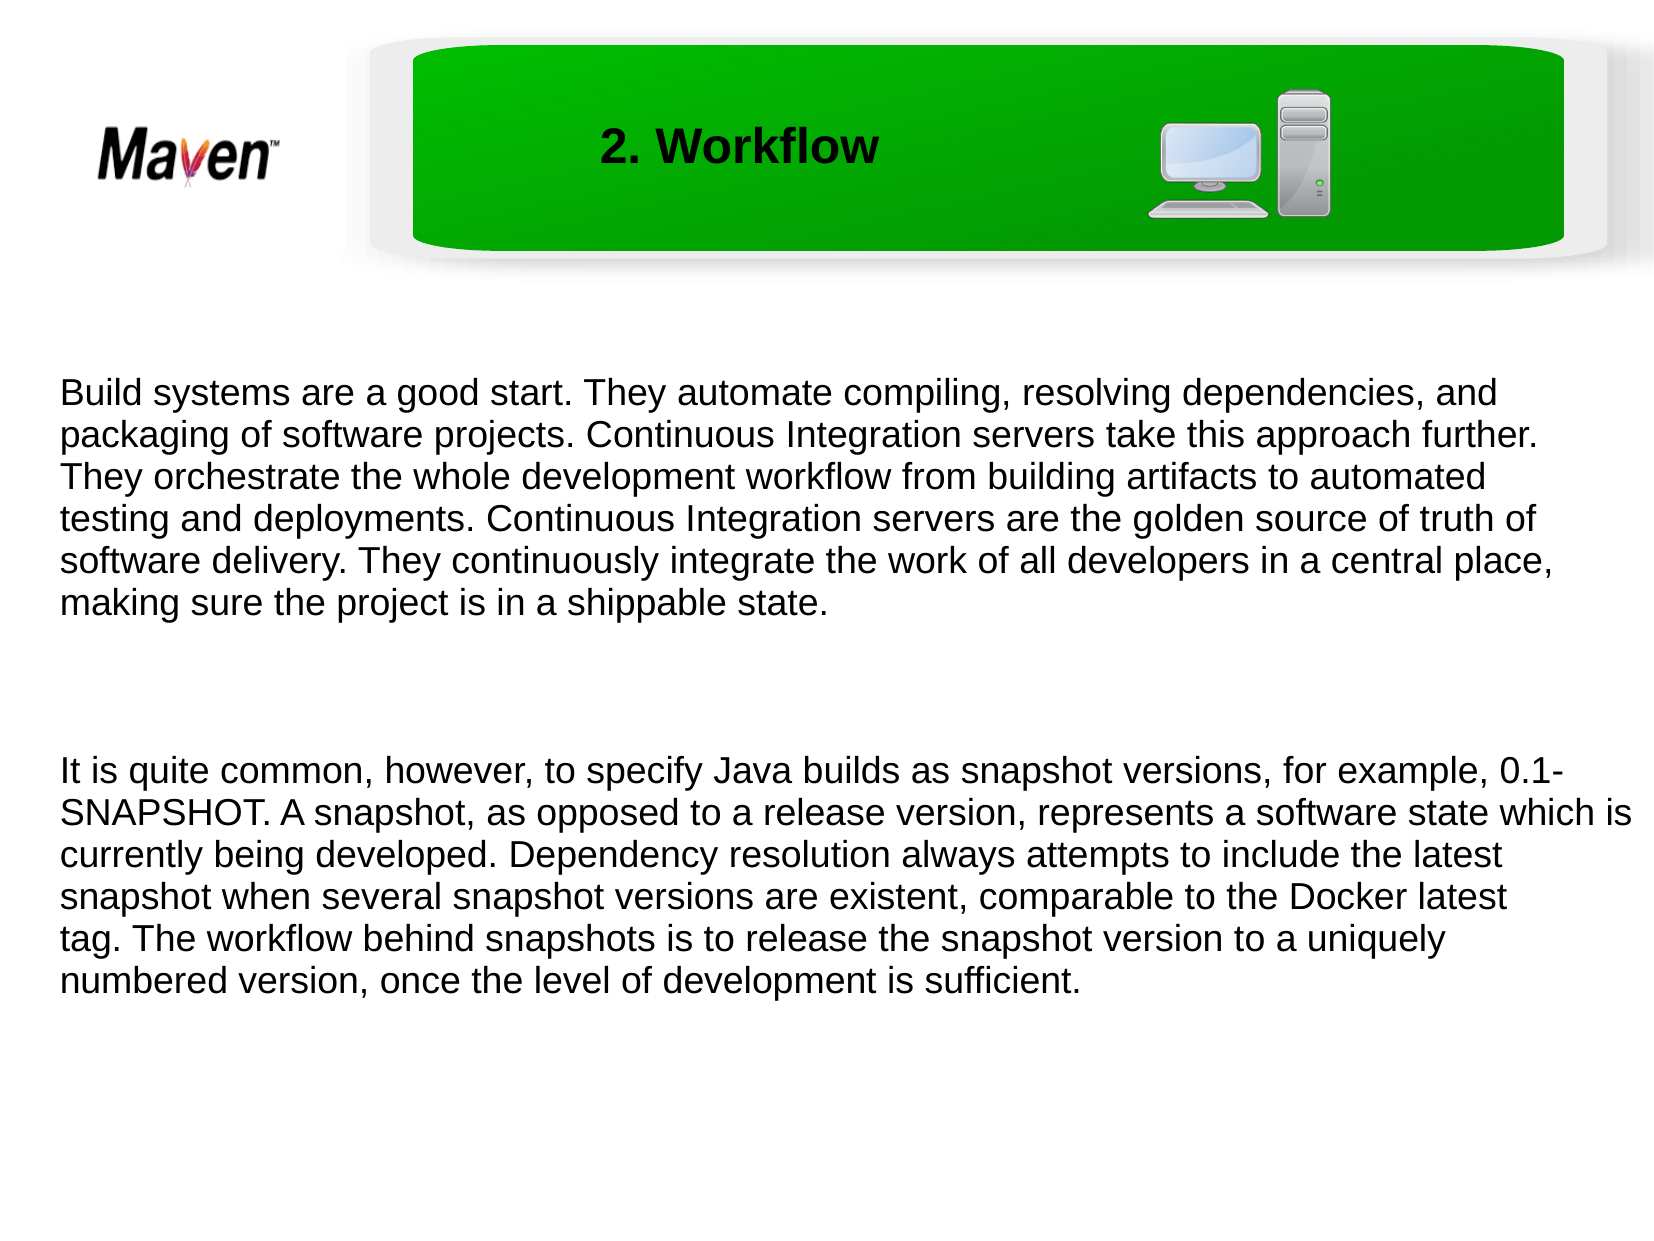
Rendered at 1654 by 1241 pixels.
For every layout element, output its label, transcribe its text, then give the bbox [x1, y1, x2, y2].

text_box Build systems are a good start. They automate compiling, resolving dependencies, and packaging of software projects. Continuous Integration servers take this approach further. They orchestrate the whole development workflow from building artifacts to automated testing and deployments. Continuous Integration servers are the golden source of truth of software delivery. They continuously integrate the work of all developers in a central place, making sure the project is in a shippable state. It is quite common, however, to specify Java builds as snapshot versions, for example, 0.1- SNAPSHOT. A snapshot, as opposed to a release version, represents a software state which is currently being developed. Dependency resolution always attempts to include the latest snapshot when several snapshot versions are existent, comparable to the Docker latest tag. The workflow behind snapshots is to release the snapshot version to a uniquely numbered version, once the level of development is sufficient. [45, 279, 1648, 1094]
picture [15, 18, 1654, 286]
text_box 2. Workflow [585, 111, 1381, 241]
